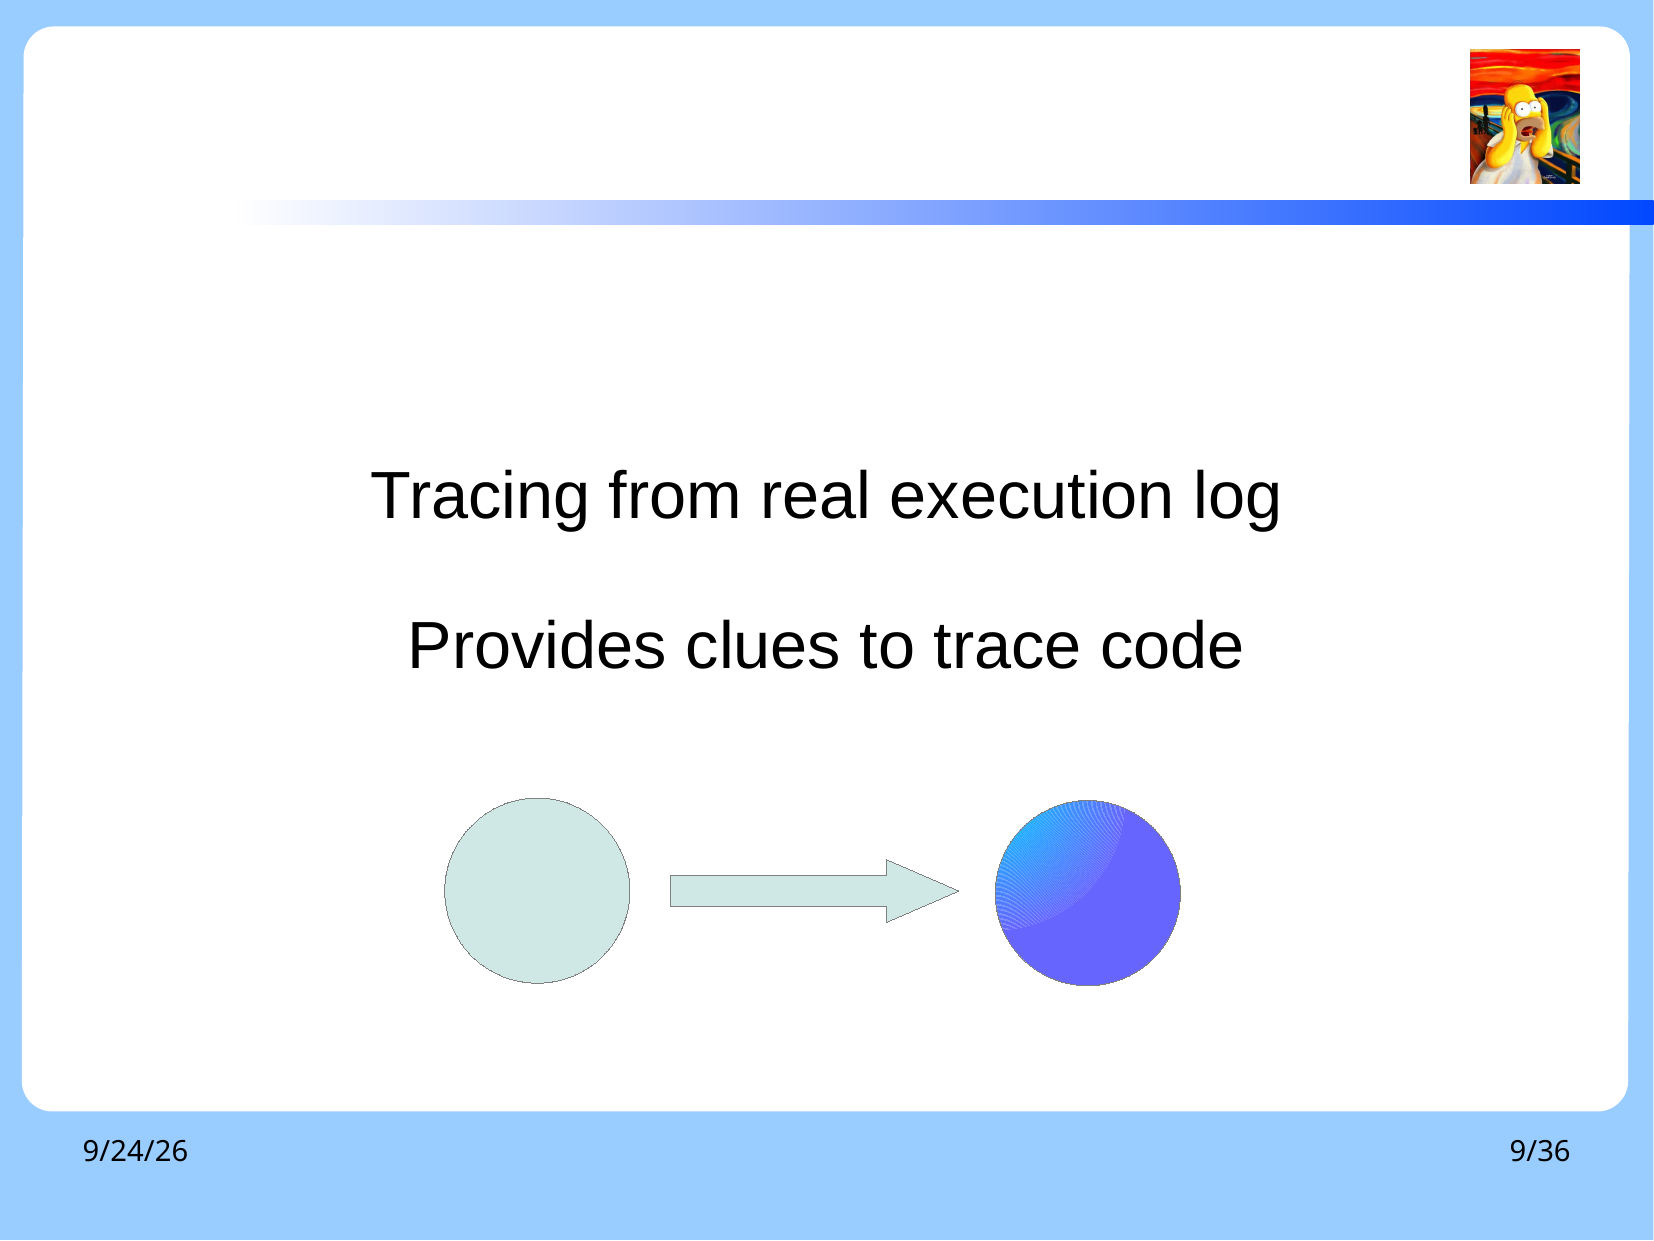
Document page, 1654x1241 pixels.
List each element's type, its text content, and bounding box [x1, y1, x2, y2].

text_box [995, 800, 1181, 986]
picture [1470, 49, 1580, 184]
text_box [444, 798, 630, 984]
subtitle Tracing from real execution log Provides clues to trace code [82, 236, 1571, 1055]
text_box [670, 859, 959, 923]
